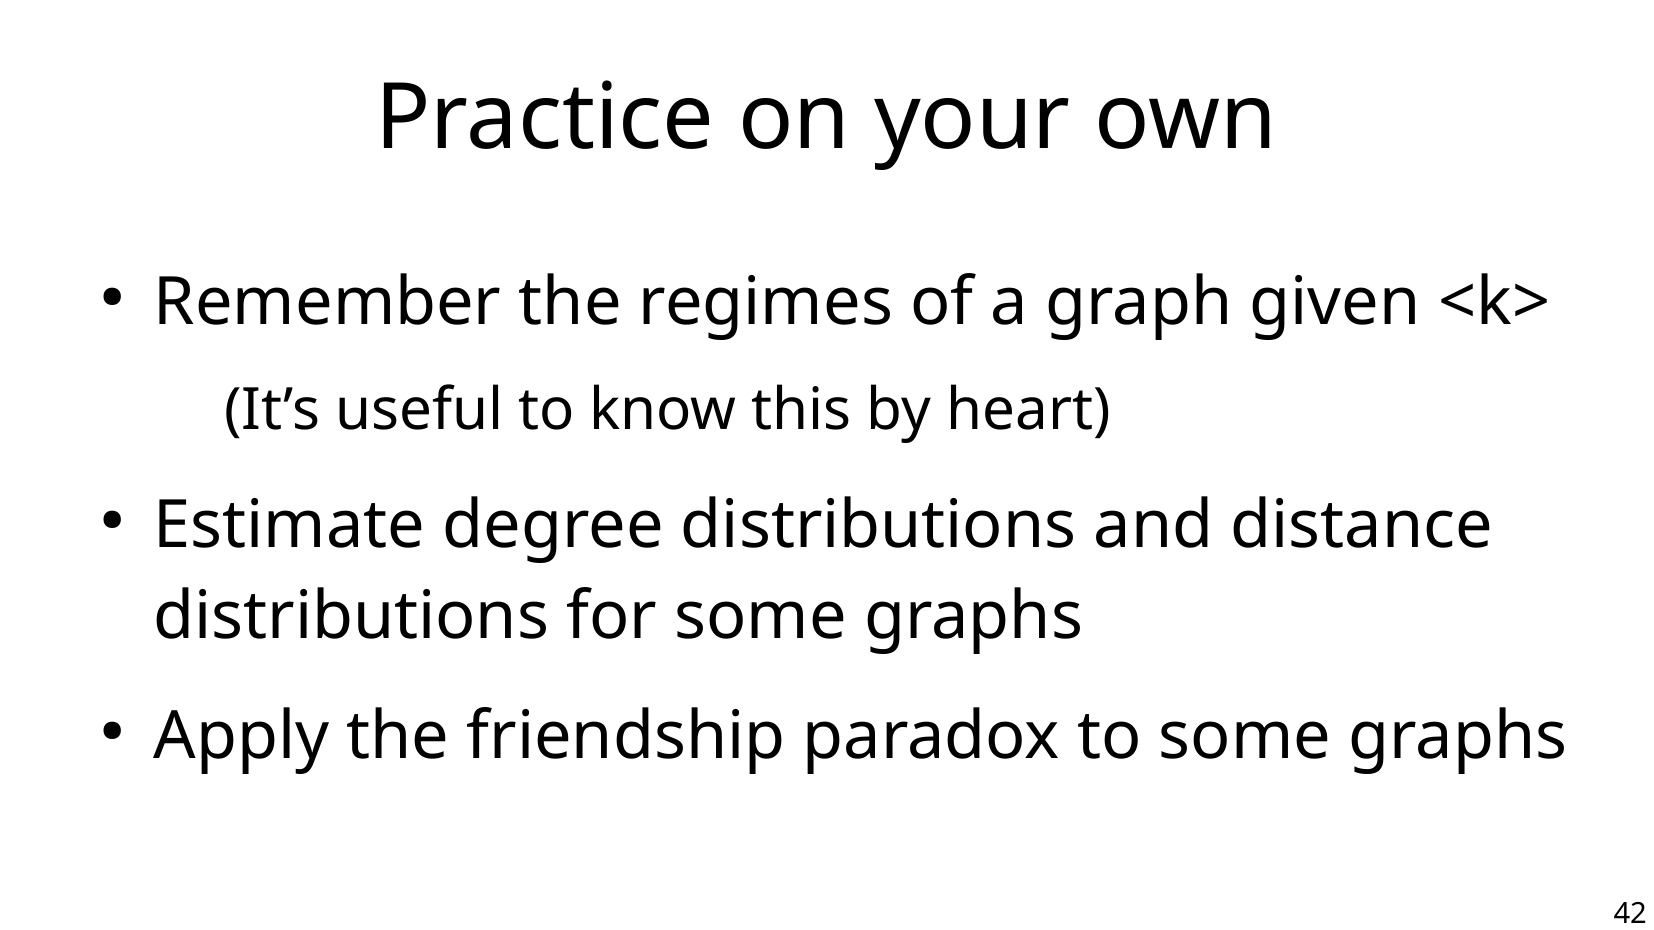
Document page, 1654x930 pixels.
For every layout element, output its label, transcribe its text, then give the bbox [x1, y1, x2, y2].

title Practice on your own [82, 1, 1571, 225]
list Remember the regimes of a graph given <k> (It’s useful to know this by heart) Estimate degree distributions and distance distributions for some graphs Apply the friendship paradox to some graphs [82, 252, 1571, 793]
